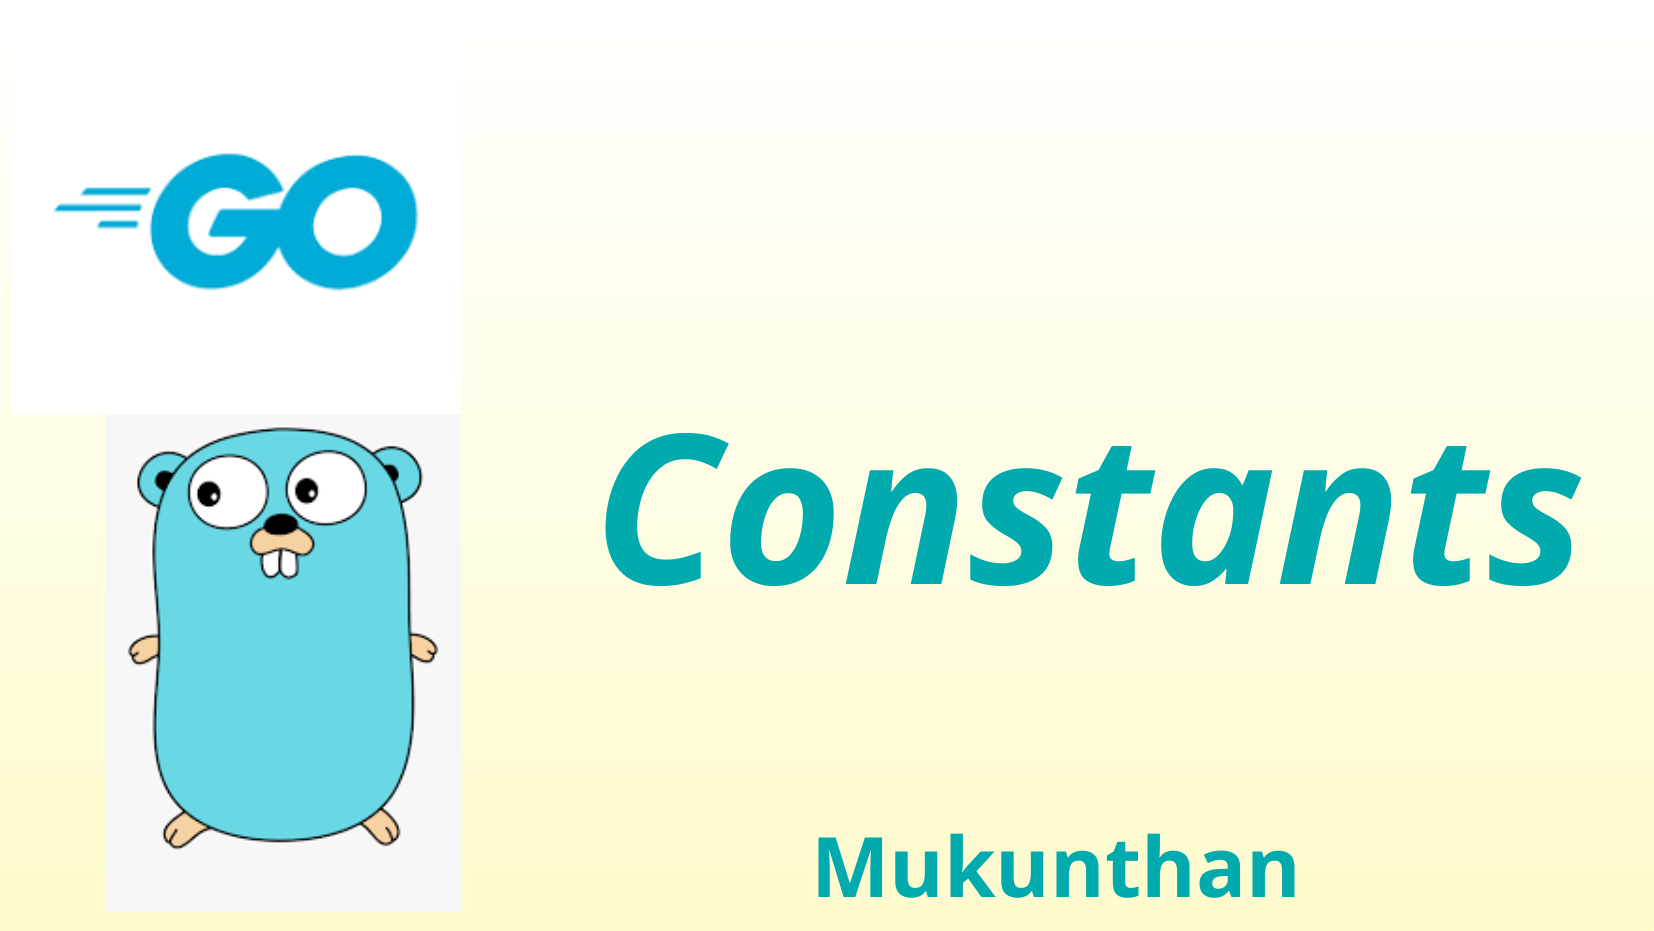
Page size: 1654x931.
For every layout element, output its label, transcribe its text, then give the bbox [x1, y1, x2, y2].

picture [11, 17, 461, 913]
text_box Mukunthan Ragavan [796, 801, 1630, 910]
text_box Constants [578, 354, 1619, 603]
